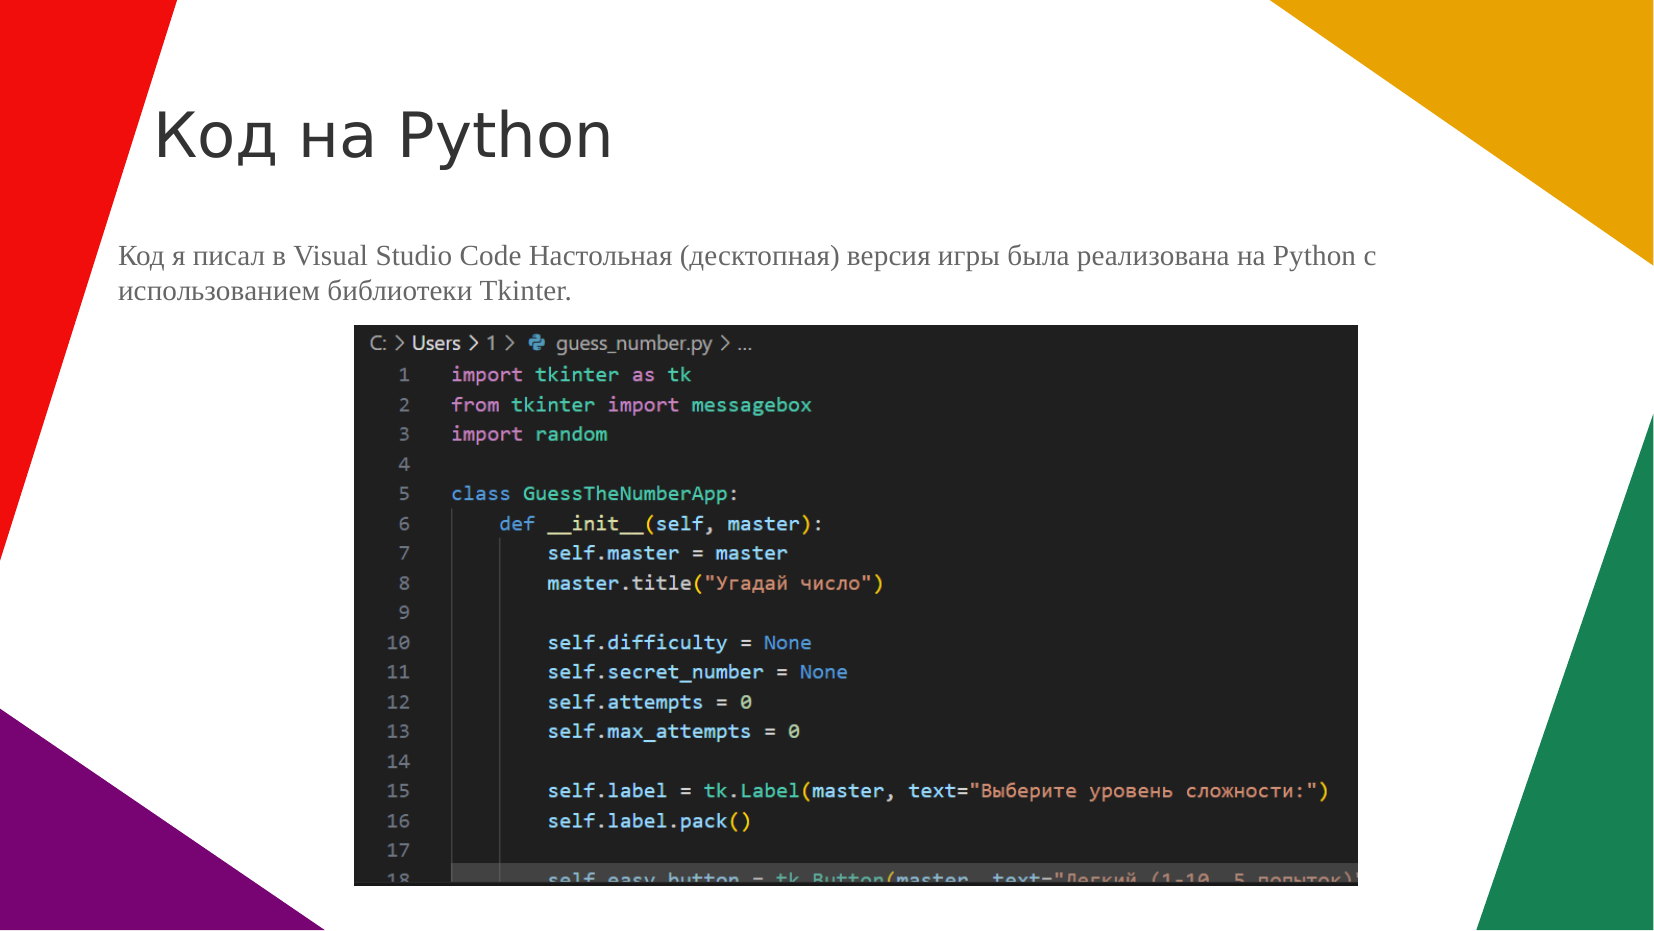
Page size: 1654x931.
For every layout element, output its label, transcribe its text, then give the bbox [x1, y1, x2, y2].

title Код на Python [0, 59, 1093, 207]
picture [354, 325, 1358, 886]
list Код я писал в Visual Studio Code Настольная (десктопная) версия игры была реализована на Python с использованием библиотеки Tkinter. [118, 236, 1536, 384]
text_box [1210, 856, 1595, 916]
